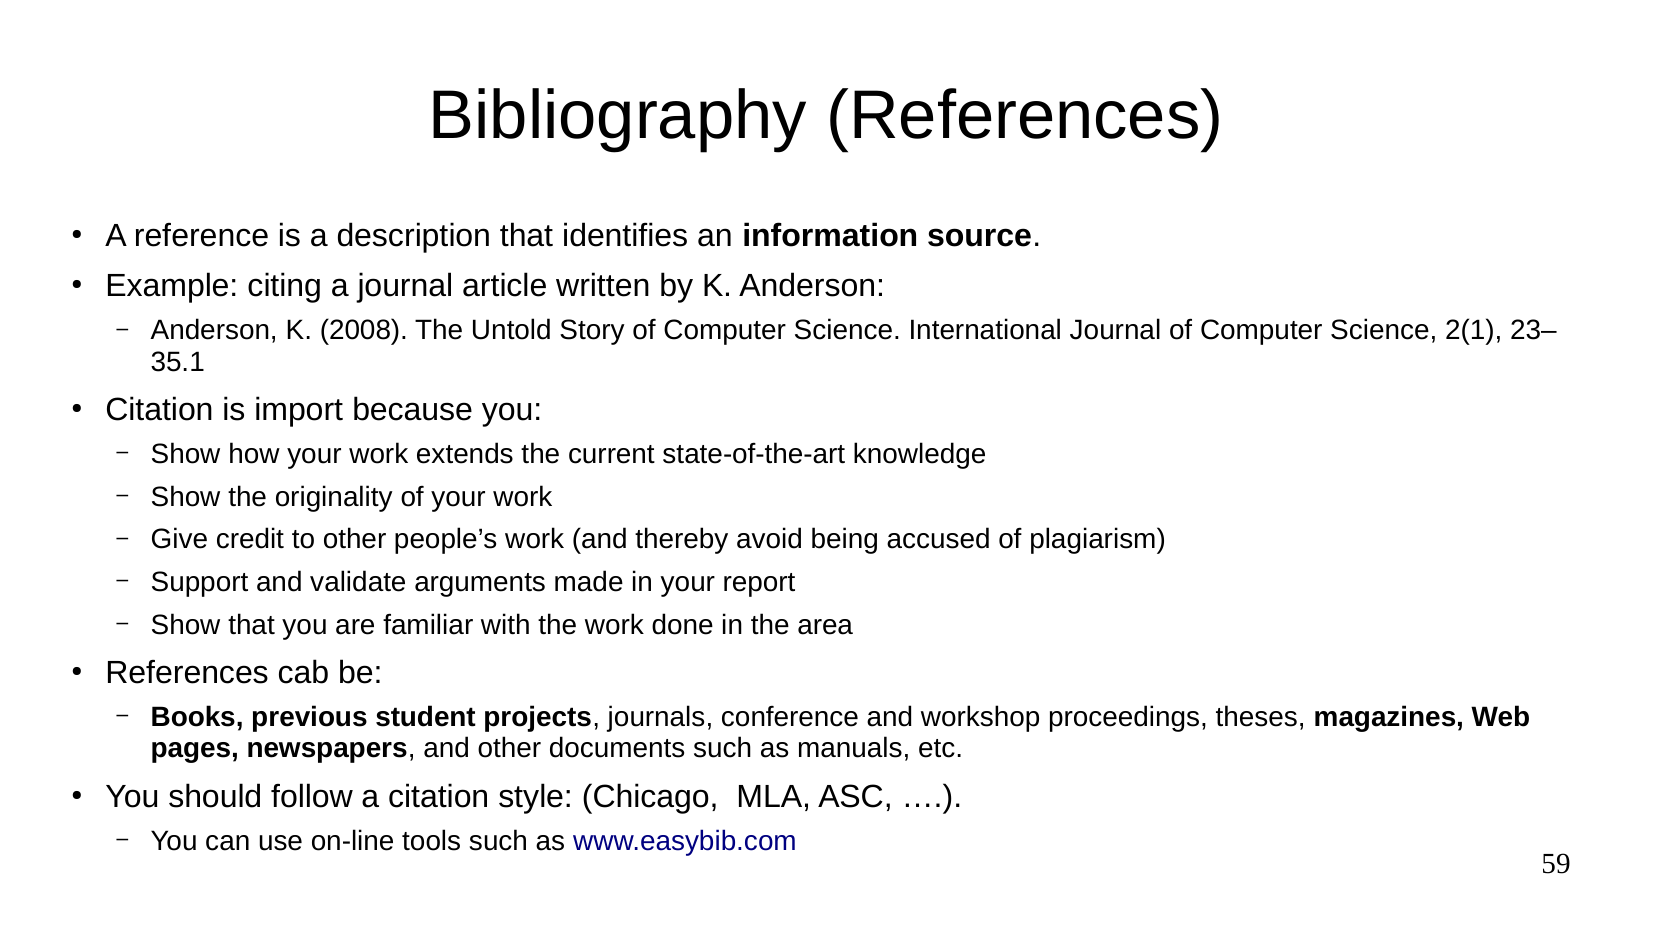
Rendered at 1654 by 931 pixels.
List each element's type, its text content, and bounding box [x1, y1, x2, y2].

title Bibliography (References) [82, 37, 1571, 193]
list A reference is a description that identifies an information source. Example: citing a journal article written by K. Anderson: Anderson, K. (2008). The Untold Story of Computer Science. International Journal of Computer Science, 2(1), 23–35.1 Citation is import because you: Show how your work extends the current state-of-the-art knowledge Show the originality of your work Give credit to other people’s work (and thereby avoid being accused of plagiarism) Support and validate arguments made in your report Show that you are familiar with the work done in the area References cab be: Books, previous student projects, journals, conference and workshop proceedings, theses, magazines, Web pages, newspapers, and other documents such as manuals, etc. You should follow a citation style: (Chicago, MLA, ASC, ….). You can use on-line tools such as www.easybib.com [60, 217, 1591, 867]
